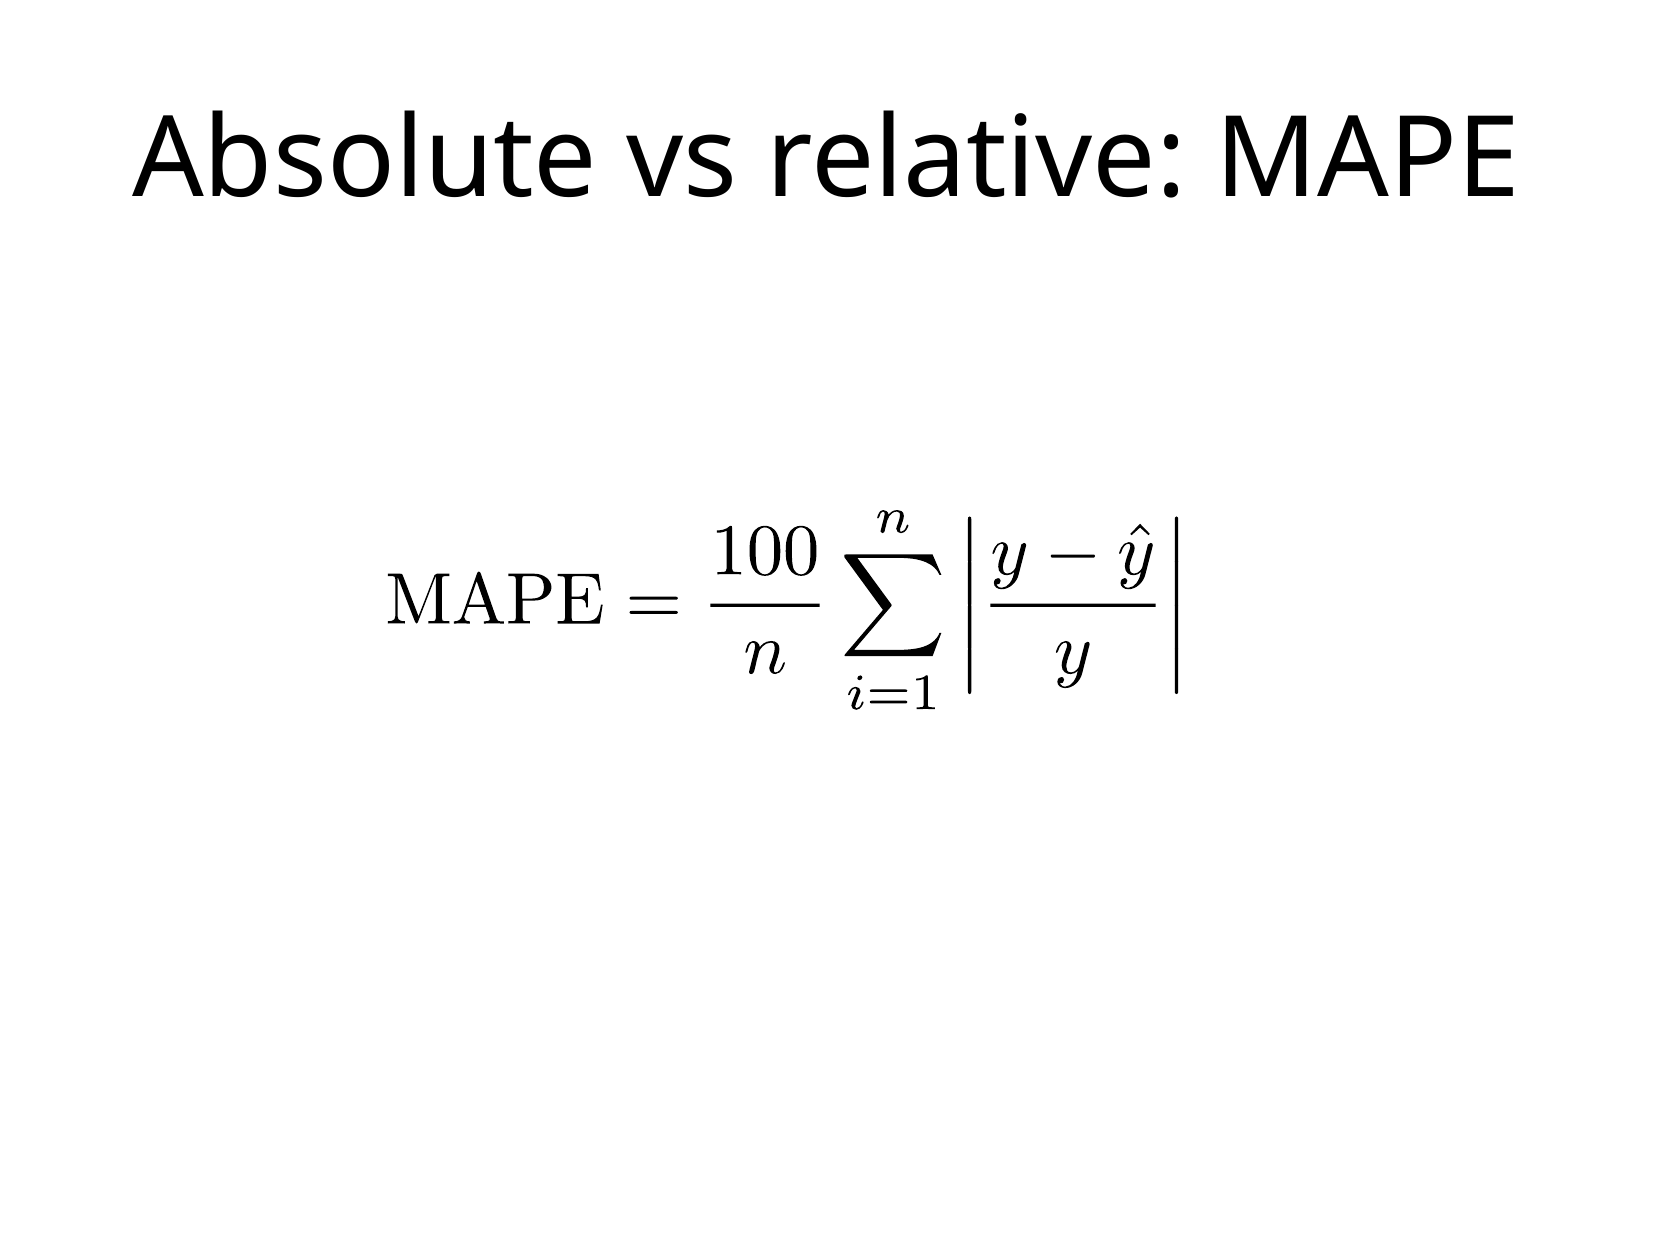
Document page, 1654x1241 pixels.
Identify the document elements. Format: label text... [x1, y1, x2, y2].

title Absolute vs relative: MAPE [82, 49, 1571, 257]
text_box [385, 510, 1189, 710]
